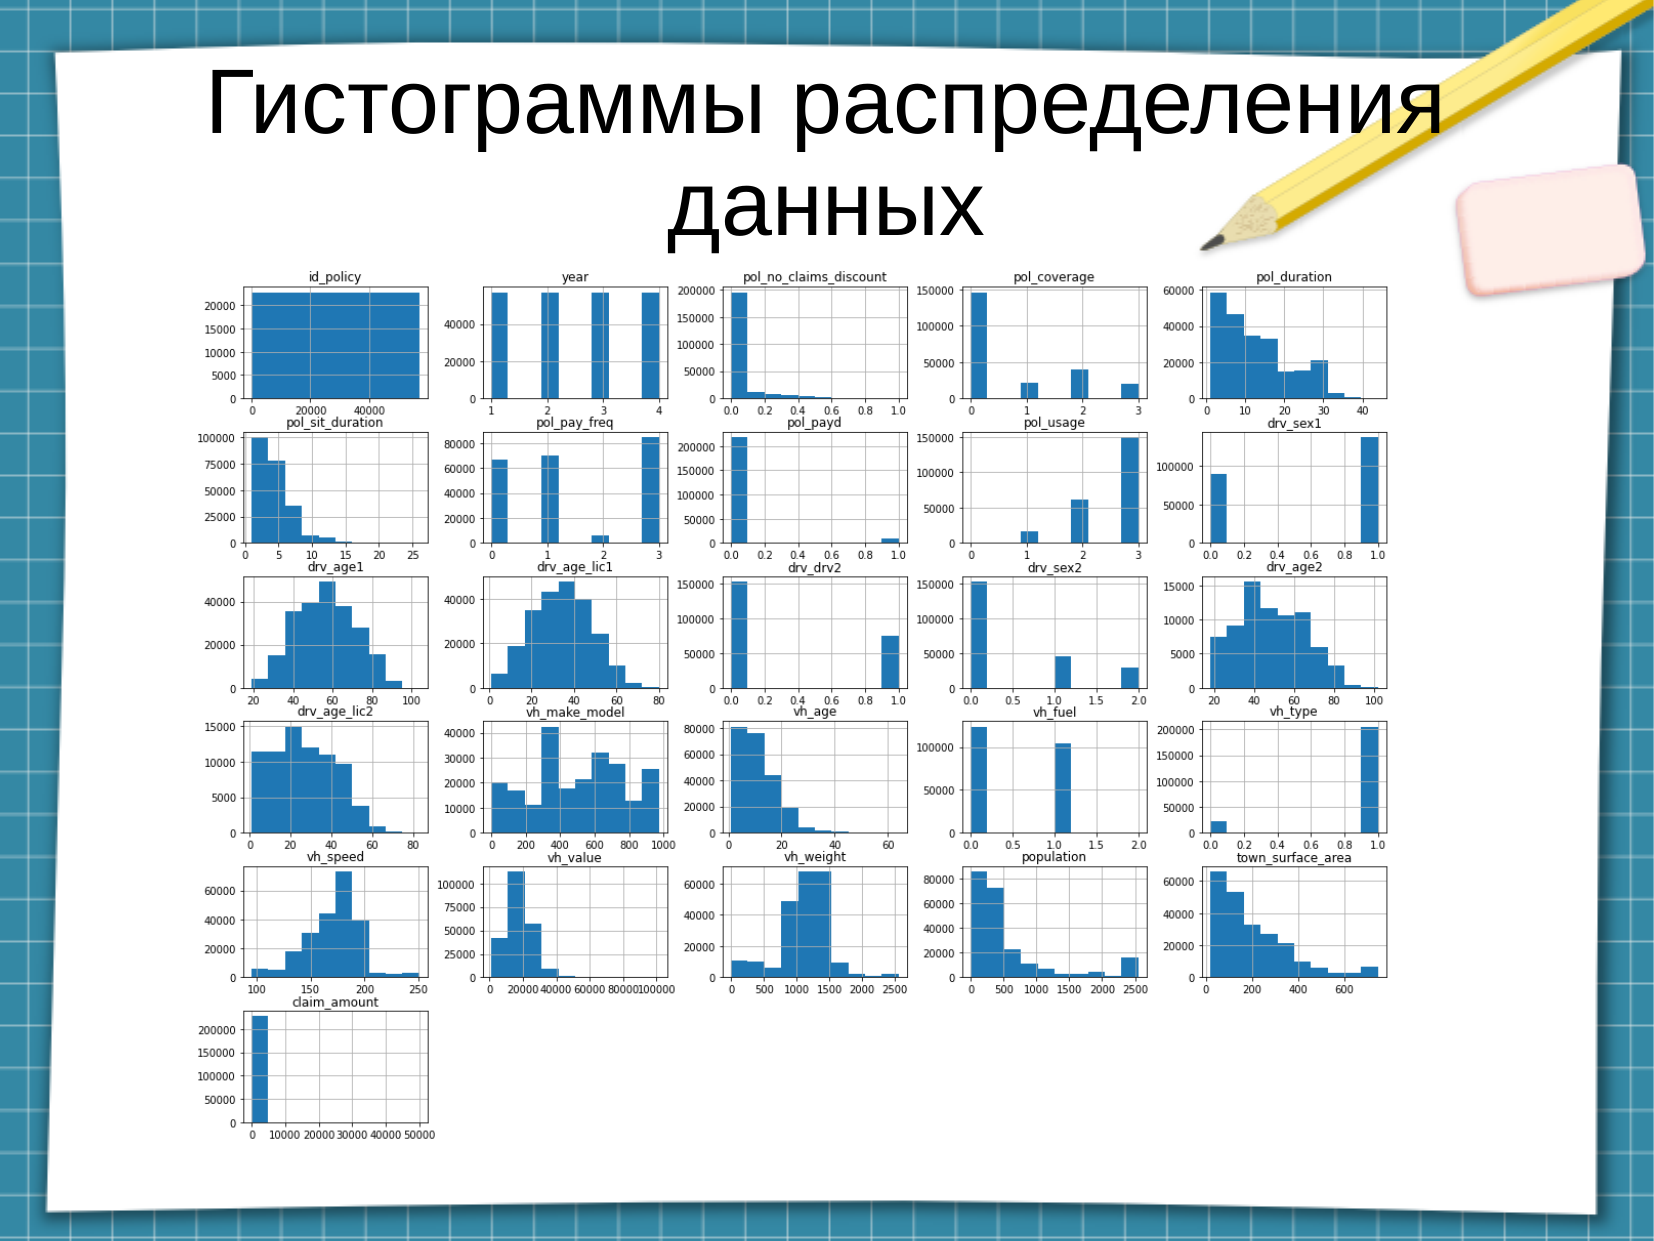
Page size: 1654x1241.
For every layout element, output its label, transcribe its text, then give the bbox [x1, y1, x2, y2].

title Гистограммы распределения данных [82, 49, 1571, 257]
picture [0, 0, 1654, 1241]
